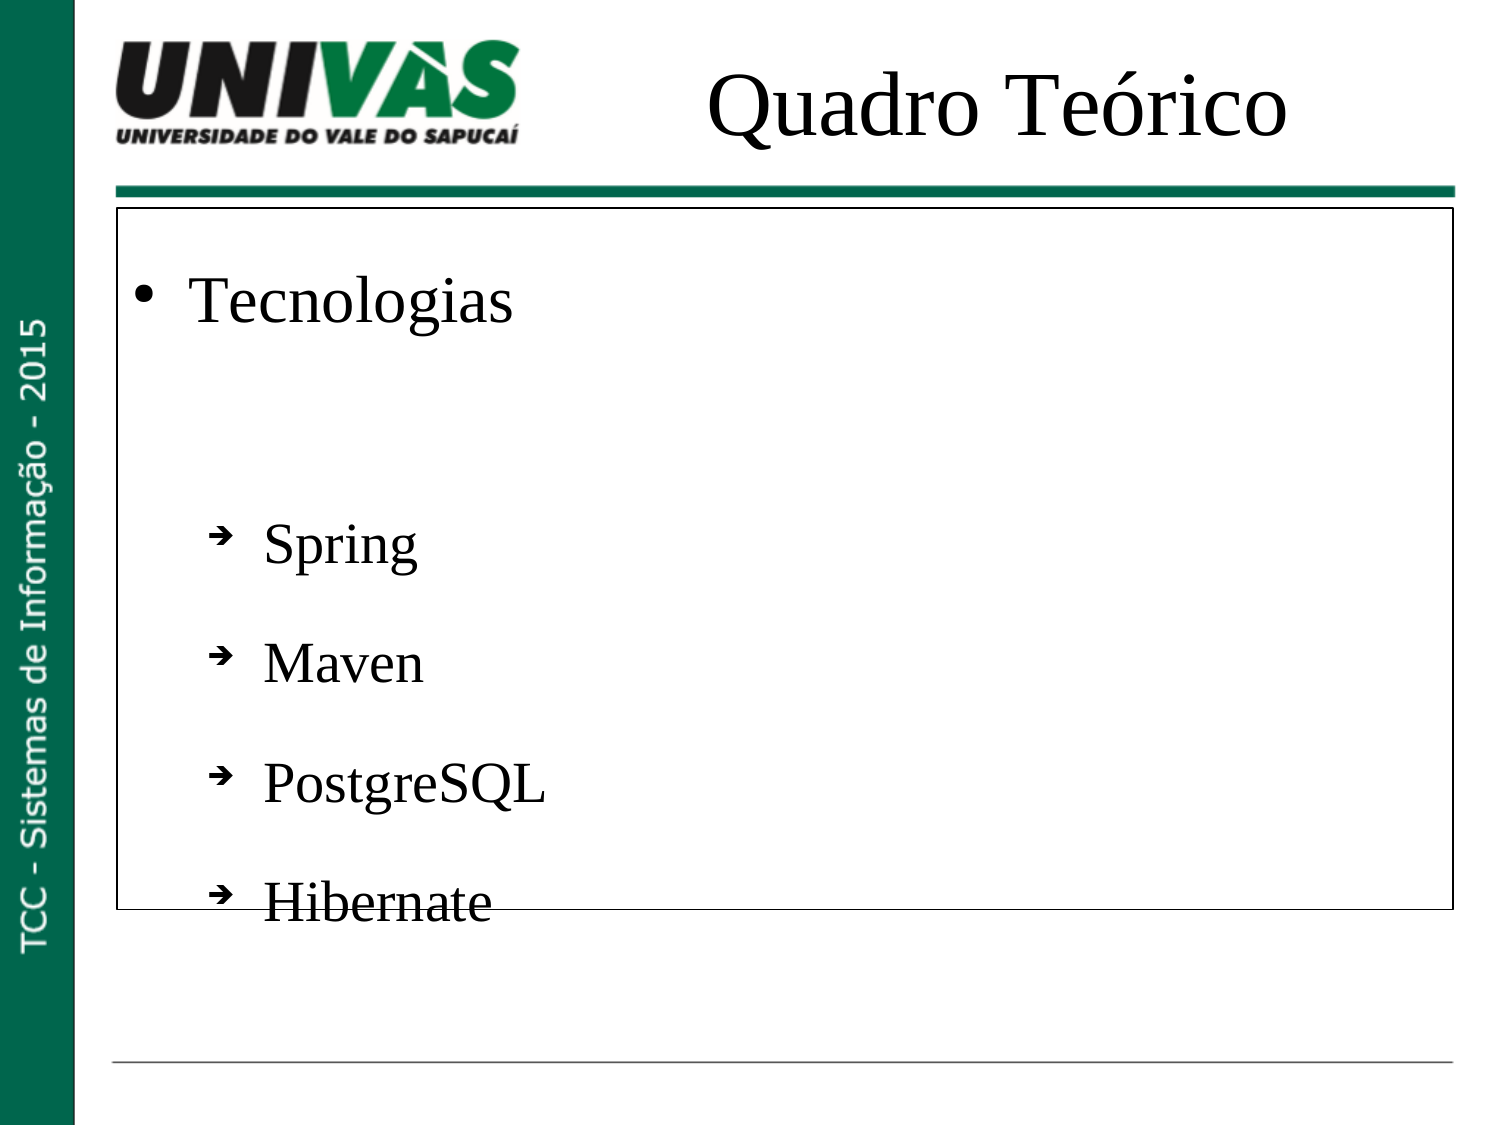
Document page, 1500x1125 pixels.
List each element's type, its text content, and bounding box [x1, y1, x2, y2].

title Quadro Teórico [543, 23, 1454, 174]
text_box Tecnologias Spring Maven PostgreSQL Hibernate [117, 208, 1453, 910]
picture [0, 0, 1500, 1125]
